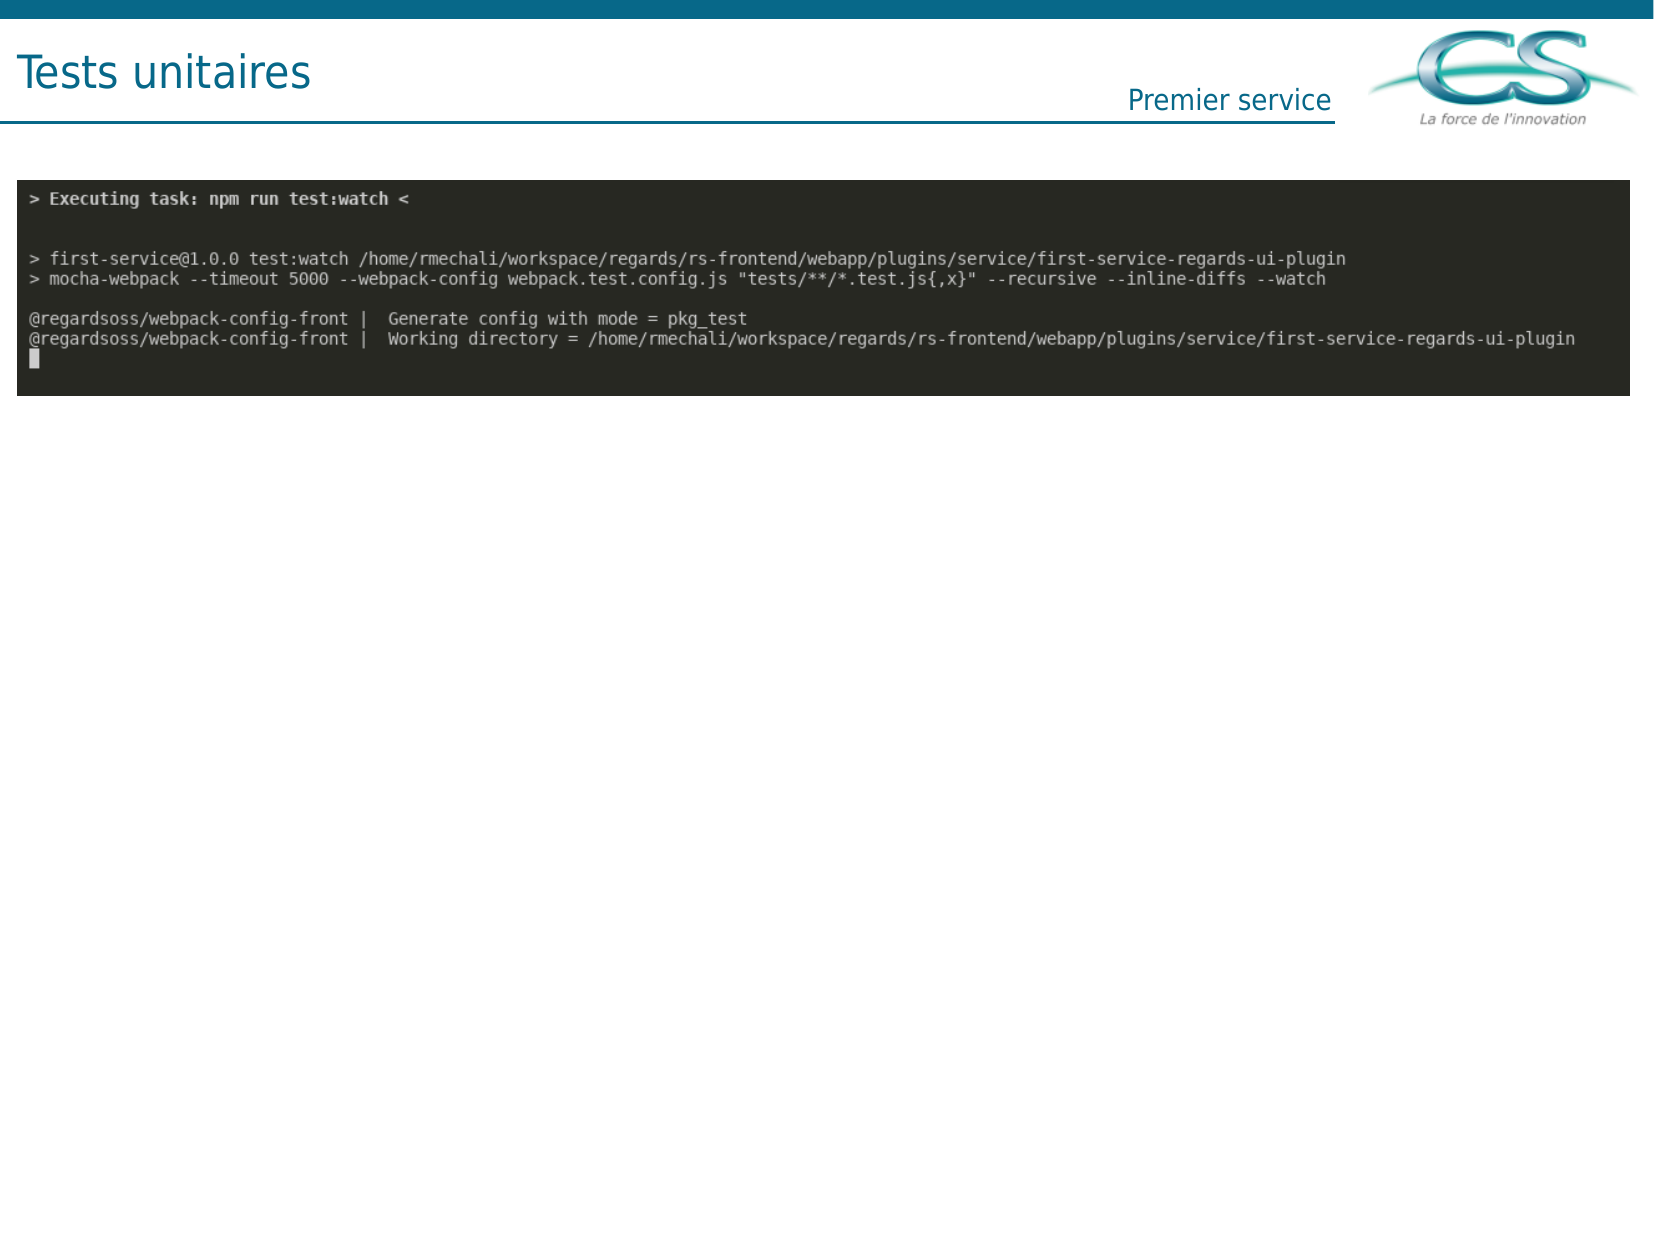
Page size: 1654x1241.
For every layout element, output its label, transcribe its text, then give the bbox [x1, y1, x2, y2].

text_box Premier service [1116, 71, 1359, 164]
picture [1368, 28, 1642, 128]
title Tests unitaires [17, 46, 1368, 106]
picture [17, 180, 1630, 396]
